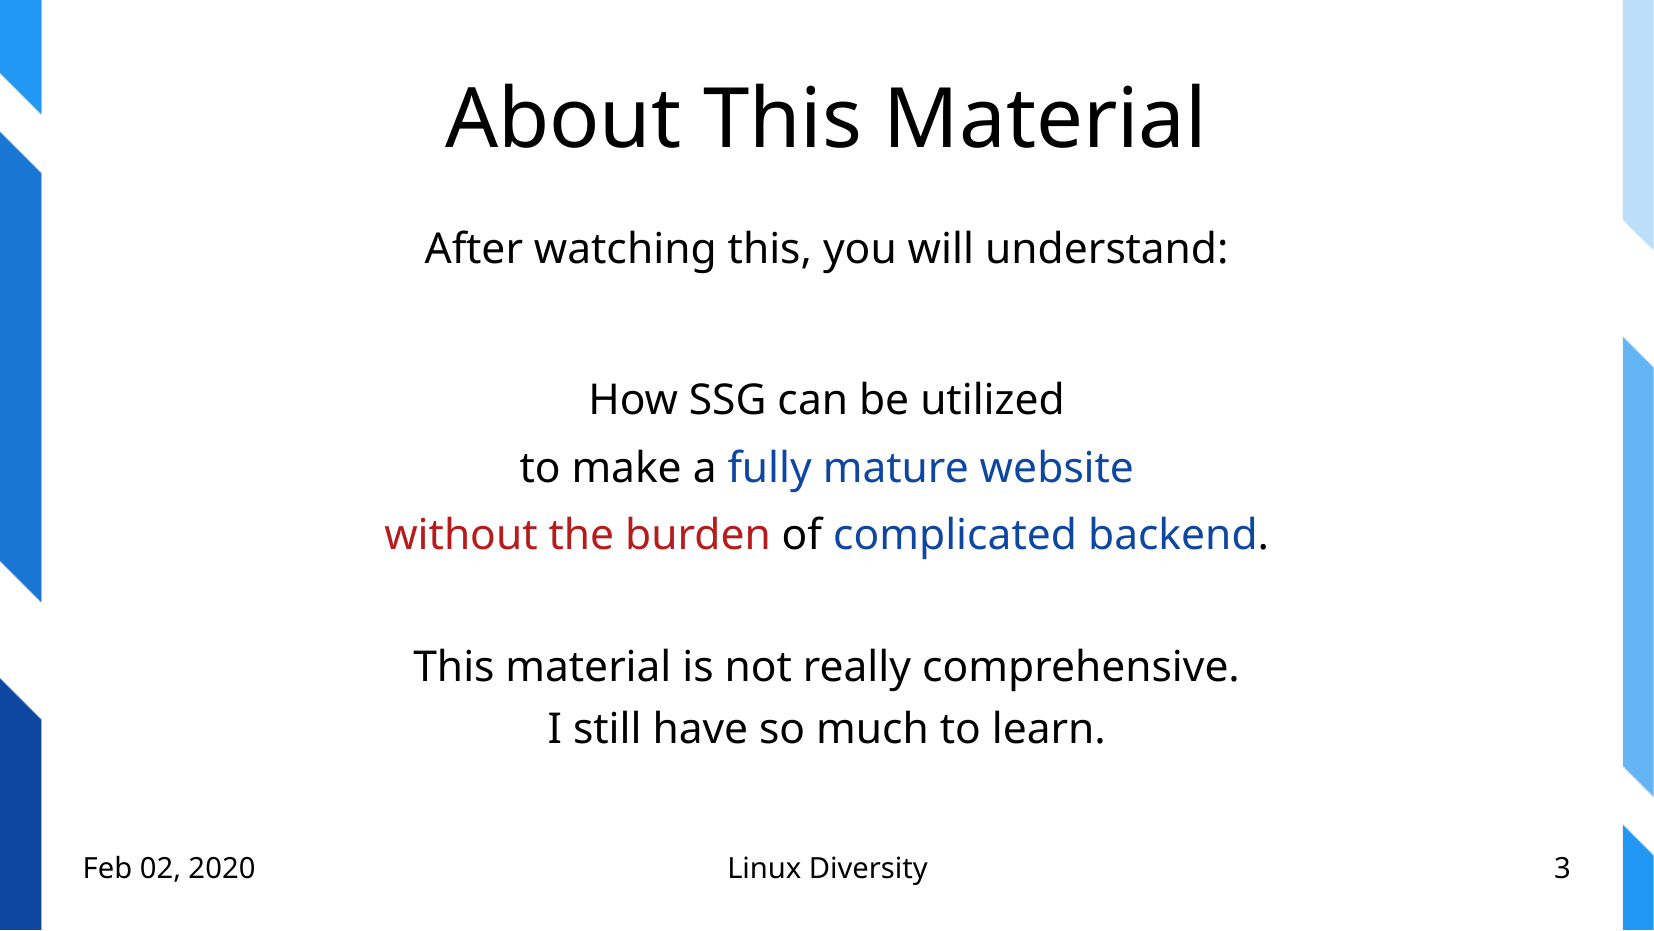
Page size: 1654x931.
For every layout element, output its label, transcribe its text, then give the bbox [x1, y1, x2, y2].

list After watching this, you will understand: How SSG can be utilized to make a fully mature website without the burden of complicated backend. This material is not really comprehensive. I still have so much to learn. [82, 217, 1571, 758]
picture [0, 0, 1654, 930]
title About This Material [82, 37, 1571, 193]
